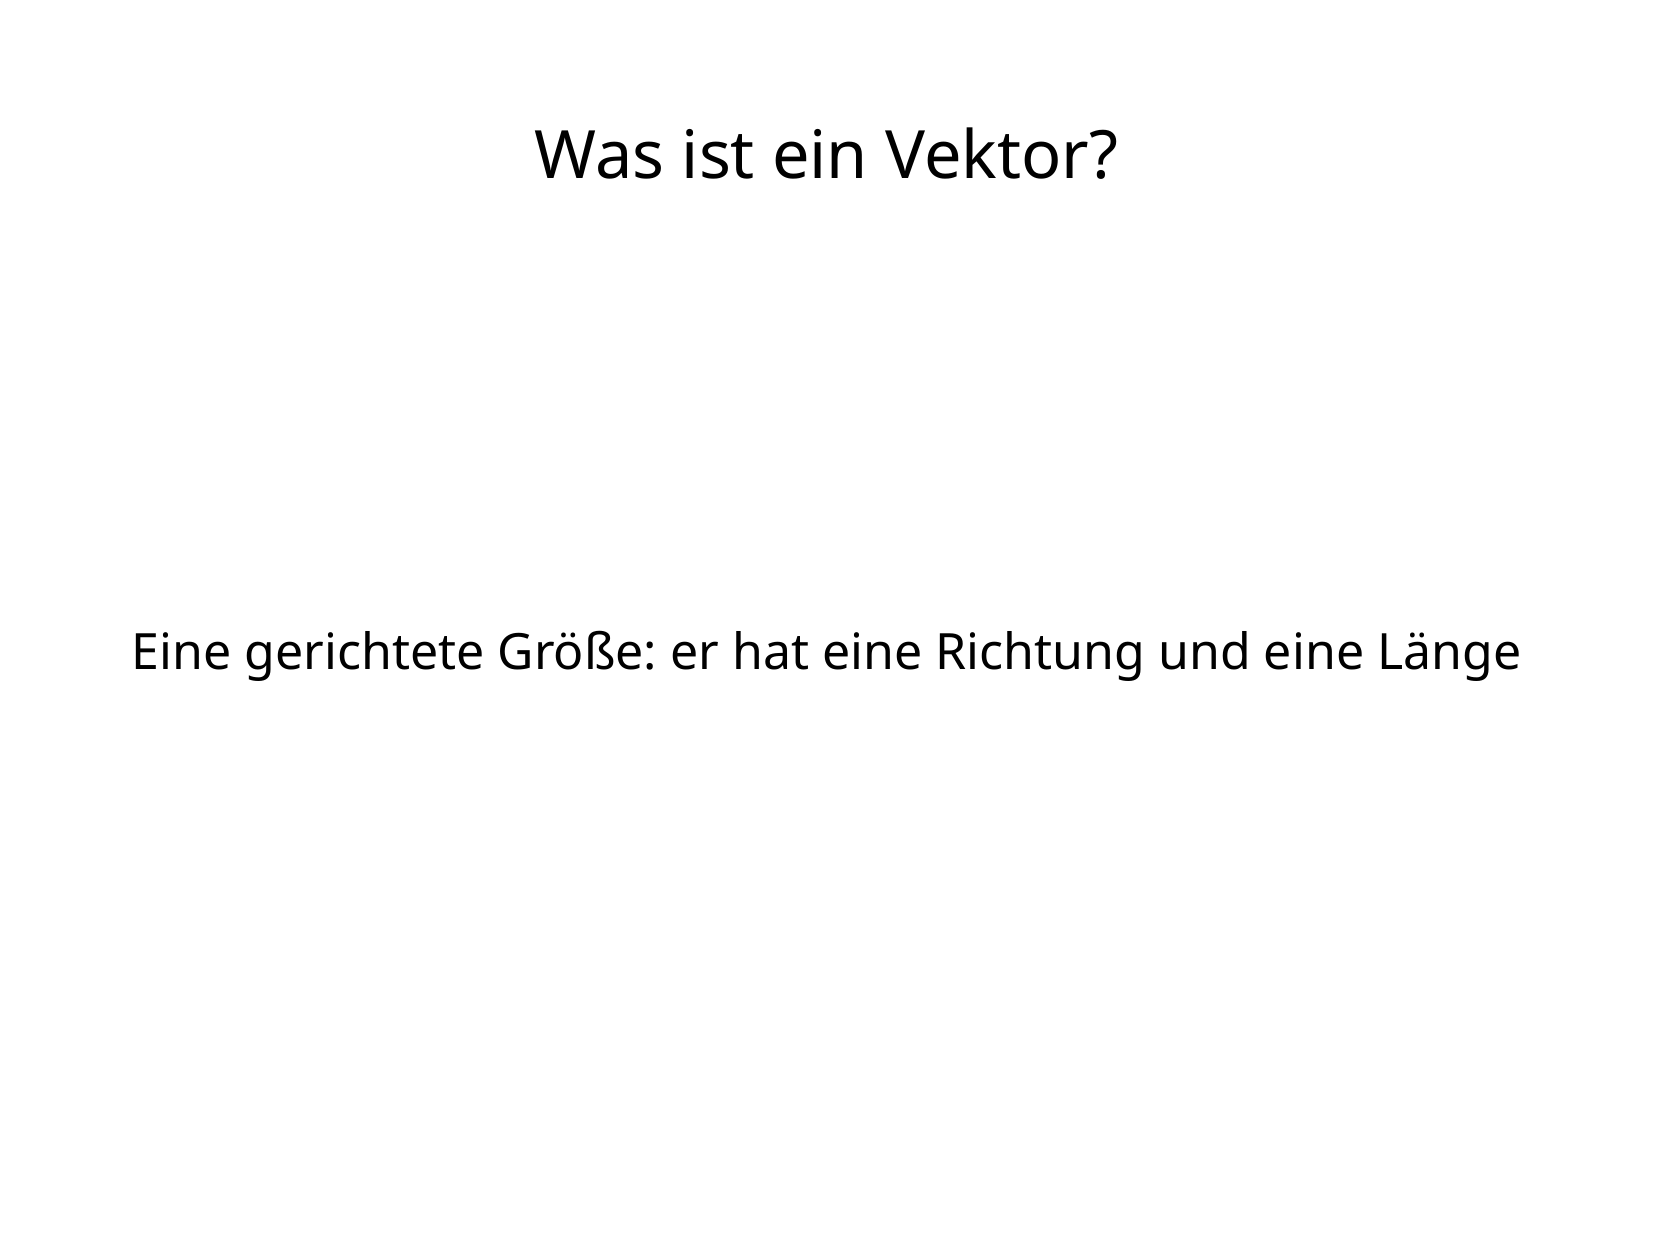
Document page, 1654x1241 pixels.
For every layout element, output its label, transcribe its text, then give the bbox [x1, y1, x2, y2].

title Was ist ein Vektor? [82, 49, 1571, 257]
subtitle Eine gerichtete Größe: er hat eine Richtung und eine Länge [82, 290, 1571, 1010]
